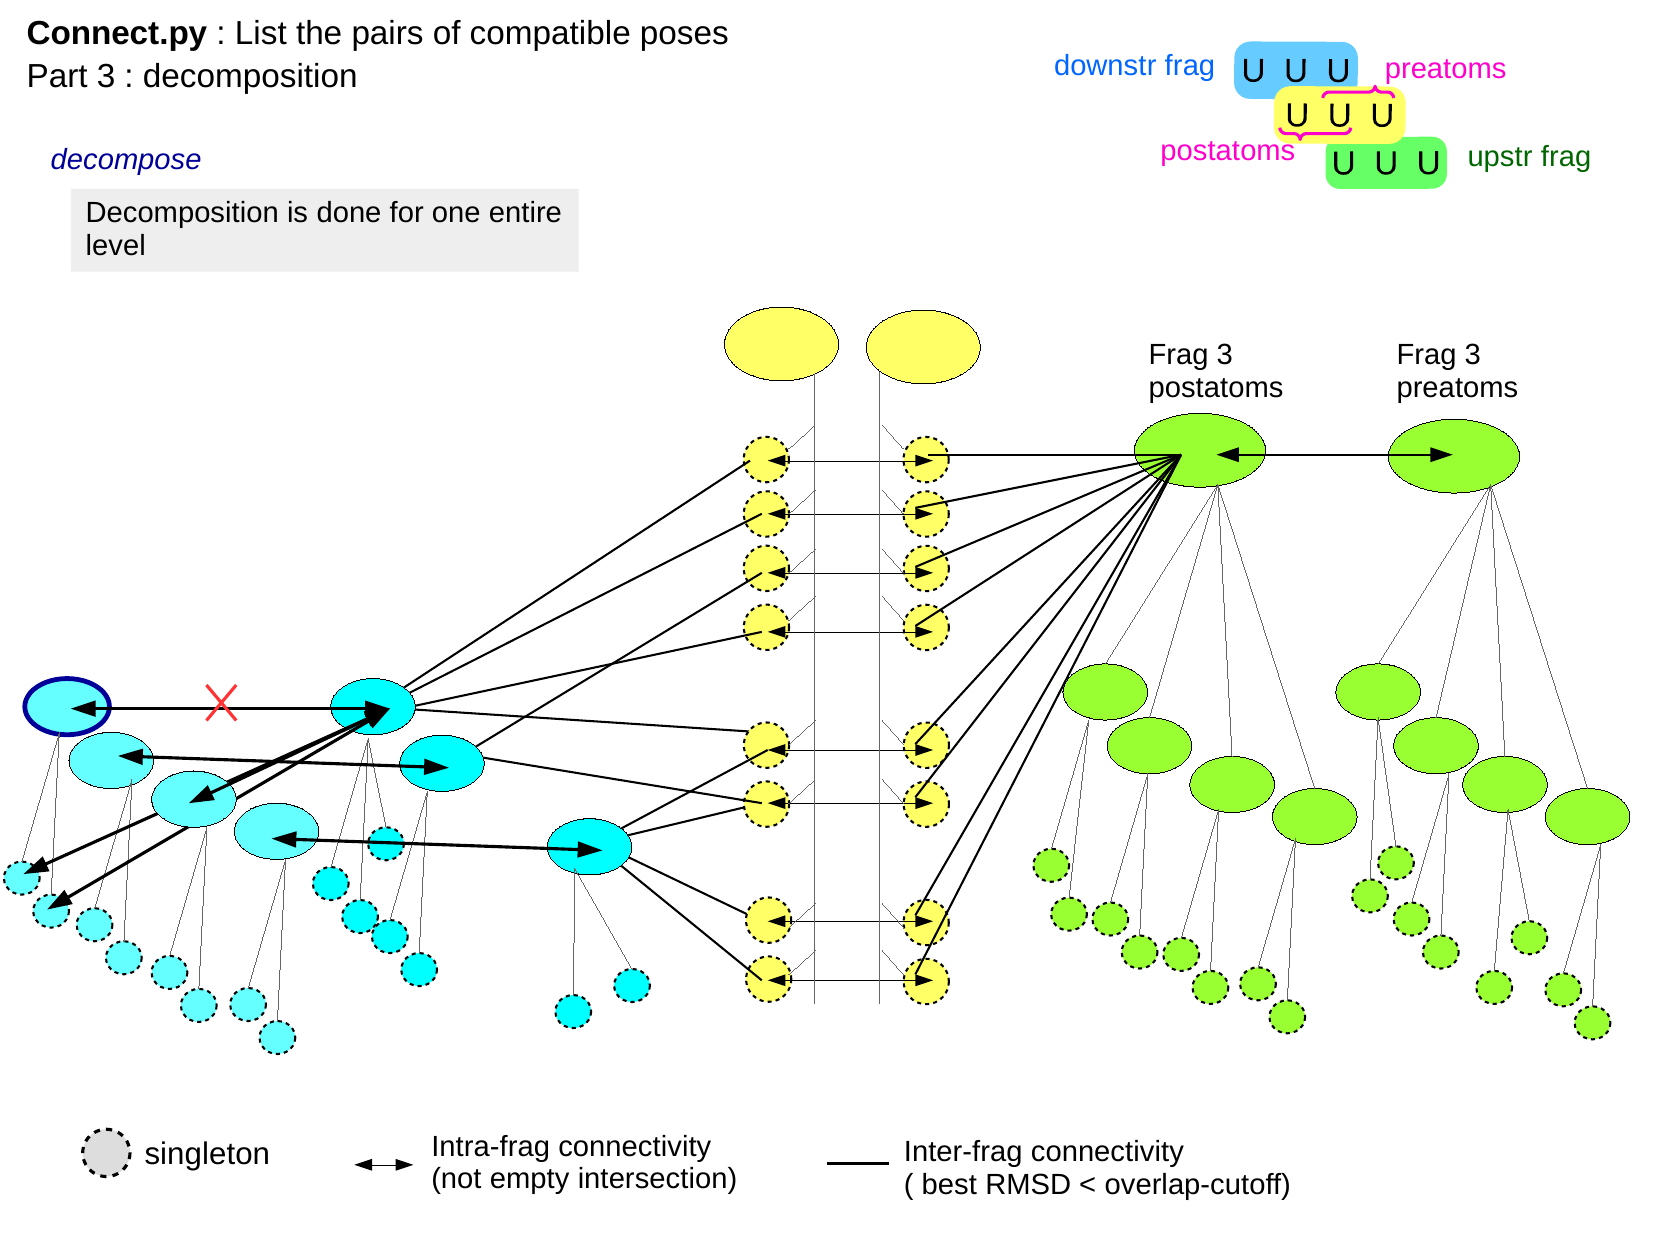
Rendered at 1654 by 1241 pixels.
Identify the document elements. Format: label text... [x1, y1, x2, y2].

text_box decompose [35, 135, 249, 184]
text_box downstr frag [1039, 41, 1252, 122]
text_box [903, 959, 921, 980]
text_box [33, 894, 69, 928]
text_box U U U [1325, 136, 1447, 189]
text_box [76, 908, 113, 942]
text_box [724, 307, 839, 381]
text_box [1062, 663, 1148, 721]
text_box Frag 3 postatoms [1133, 330, 1300, 412]
text_box [547, 818, 632, 875]
text_box [1134, 413, 1266, 488]
text_box [1189, 756, 1275, 813]
text_box [1269, 1000, 1306, 1034]
text_box [331, 710, 365, 727]
text_box [342, 900, 408, 954]
text_box [614, 968, 650, 1003]
text_box [259, 1021, 296, 1055]
text_box Connect.py : List the pairs of compatible poses Part 3 : decomposition [11, 7, 886, 107]
text_box [312, 866, 349, 901]
text_box Decomposition is done for one entire level [70, 188, 579, 272]
text_box [1192, 970, 1229, 1004]
text_box [904, 724, 949, 768]
text_box [903, 436, 949, 483]
text_box [151, 955, 188, 989]
text_box [903, 958, 949, 1005]
text_box [330, 678, 416, 735]
text_box [904, 611, 949, 651]
text_box [399, 735, 485, 792]
text_box [1051, 897, 1087, 931]
text_box [903, 722, 932, 750]
text_box [1393, 902, 1430, 936]
text_box [82, 1129, 130, 1177]
text_box singleton [129, 1129, 319, 1179]
text_box [903, 604, 939, 632]
text_box [903, 899, 946, 946]
text_box [743, 722, 790, 759]
text_box [234, 803, 319, 860]
text_box [151, 770, 237, 828]
text_box [743, 545, 789, 592]
text_box postatoms [1145, 126, 1323, 178]
text_box [903, 503, 949, 537]
text_box preatoms [1370, 44, 1522, 93]
text_box [745, 897, 792, 943]
text_box [904, 556, 949, 592]
text_box [180, 988, 217, 1022]
text_box Frag 3 preatoms [1381, 330, 1536, 412]
text_box [1107, 717, 1192, 774]
text_box [24, 678, 110, 735]
text_box [903, 781, 925, 803]
text_box [743, 491, 789, 537]
text_box upstr frag [1452, 132, 1630, 184]
text_box [1135, 456, 1164, 462]
text_box [1511, 921, 1548, 955]
text_box [368, 844, 404, 861]
text_box [1545, 788, 1630, 845]
text_box [866, 310, 981, 384]
text_box [903, 545, 943, 573]
text_box [1574, 1006, 1611, 1040]
text_box [1393, 717, 1479, 774]
text_box [1121, 935, 1158, 969]
text_box [1422, 935, 1459, 969]
text_box U U U [1252, 41, 1358, 100]
text_box [1240, 967, 1276, 1001]
text_box [1163, 937, 1200, 971]
text_box [903, 781, 949, 827]
text_box [903, 491, 944, 514]
text_box [368, 827, 404, 841]
text_box [933, 915, 949, 945]
text_box [1545, 973, 1582, 1007]
text_box [1033, 848, 1070, 882]
text_box Intra-frag connectivity (not empty intersection) [416, 1122, 753, 1203]
text_box [1335, 663, 1421, 721]
text_box [3, 861, 40, 895]
text_box [1146, 465, 1161, 474]
text_box [1092, 902, 1129, 936]
text_box [1152, 464, 1170, 479]
text_box [1352, 879, 1388, 913]
text_box [1272, 788, 1358, 845]
text_box [230, 988, 266, 1022]
text_box [401, 953, 438, 987]
text_box [555, 995, 592, 1029]
text_box [743, 436, 789, 483]
text_box [68, 732, 154, 789]
text_box [750, 751, 789, 768]
text_box [1462, 756, 1548, 813]
text_box [1378, 846, 1414, 880]
text_box [743, 604, 790, 650]
text_box [1388, 419, 1520, 494]
text_box [903, 900, 922, 921]
text_box [746, 956, 792, 1002]
text_box [1476, 970, 1513, 1004]
text_box Inter-frag connectivity ( best RMSD < overlap-cutoff) [889, 1128, 1307, 1209]
text_box [743, 781, 790, 827]
text_box [1139, 460, 1163, 469]
text_box U U U [1273, 86, 1406, 144]
text_box [105, 941, 142, 975]
